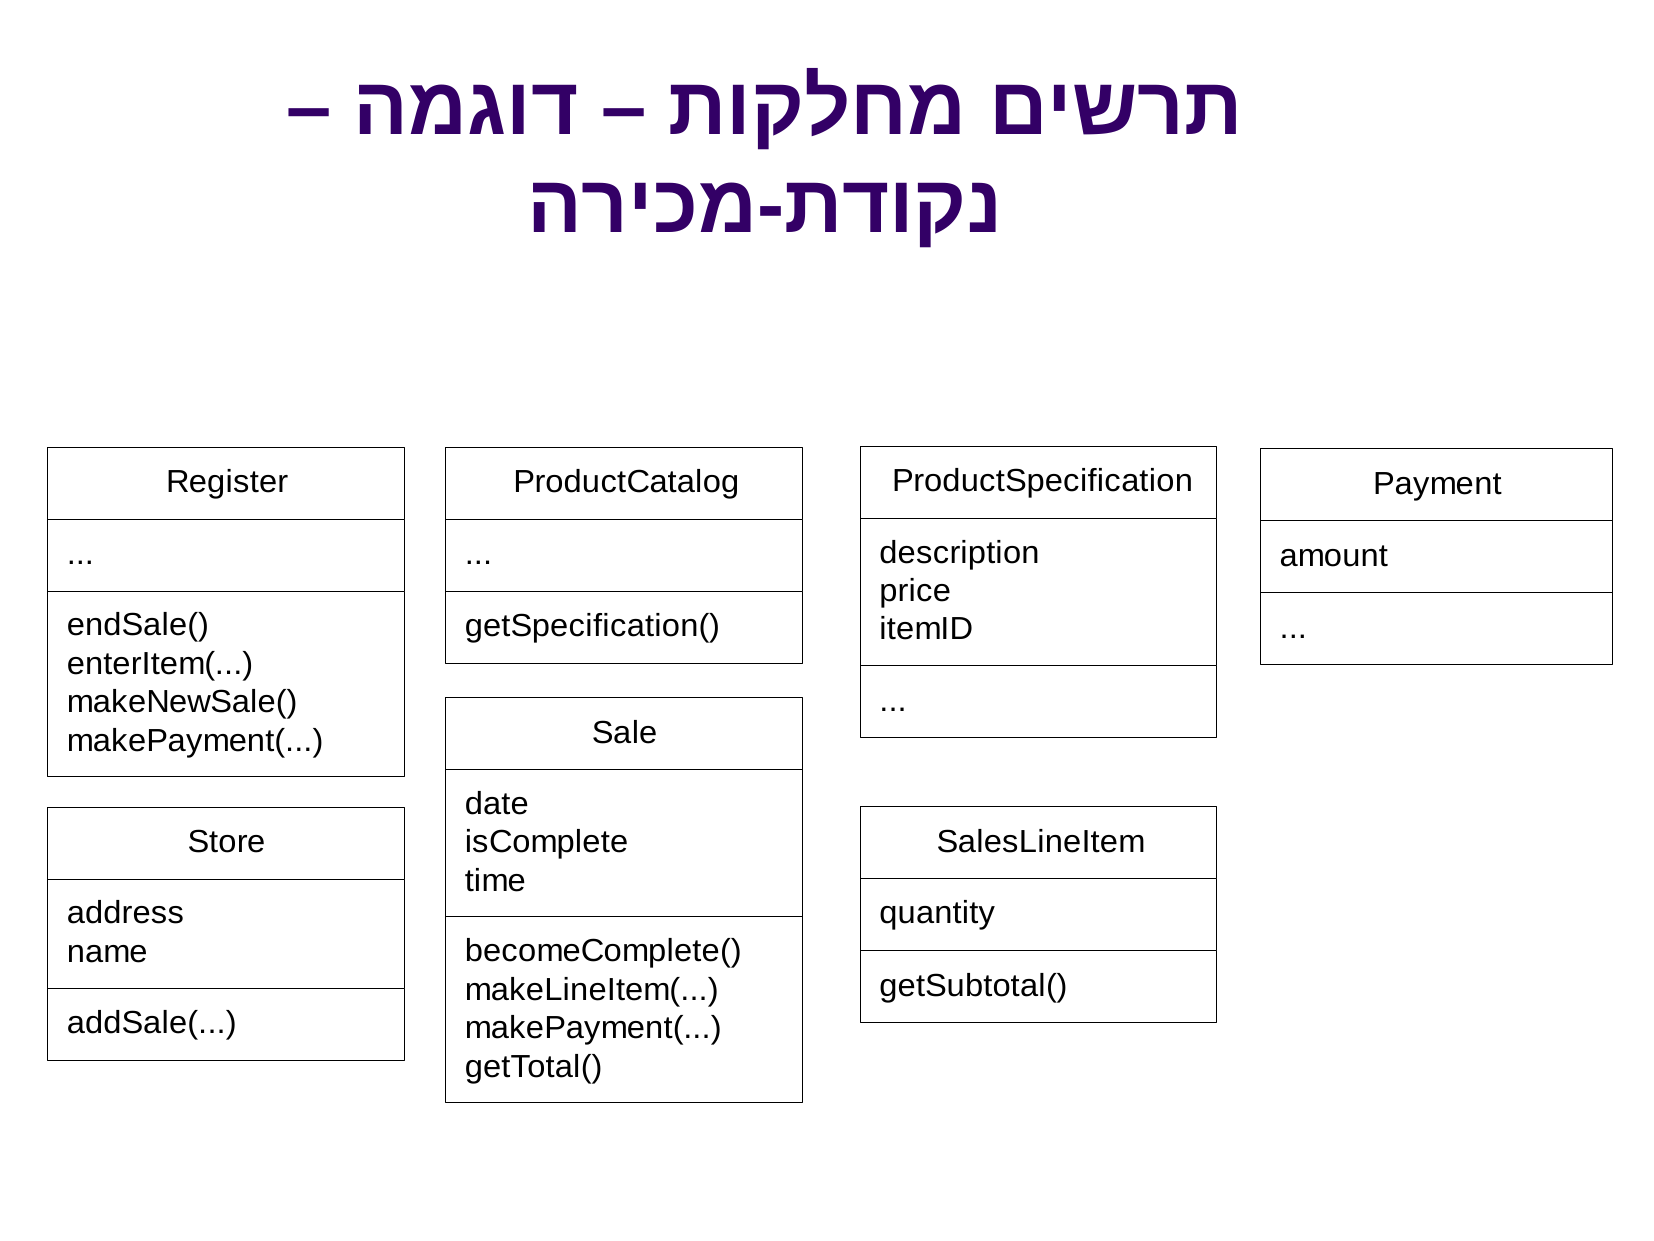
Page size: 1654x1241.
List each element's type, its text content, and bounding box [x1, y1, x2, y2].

title תרשים מחלקות – דוגמה – נקודת-מכירה [82, 22, 1447, 257]
picture [45, 444, 1615, 1105]
